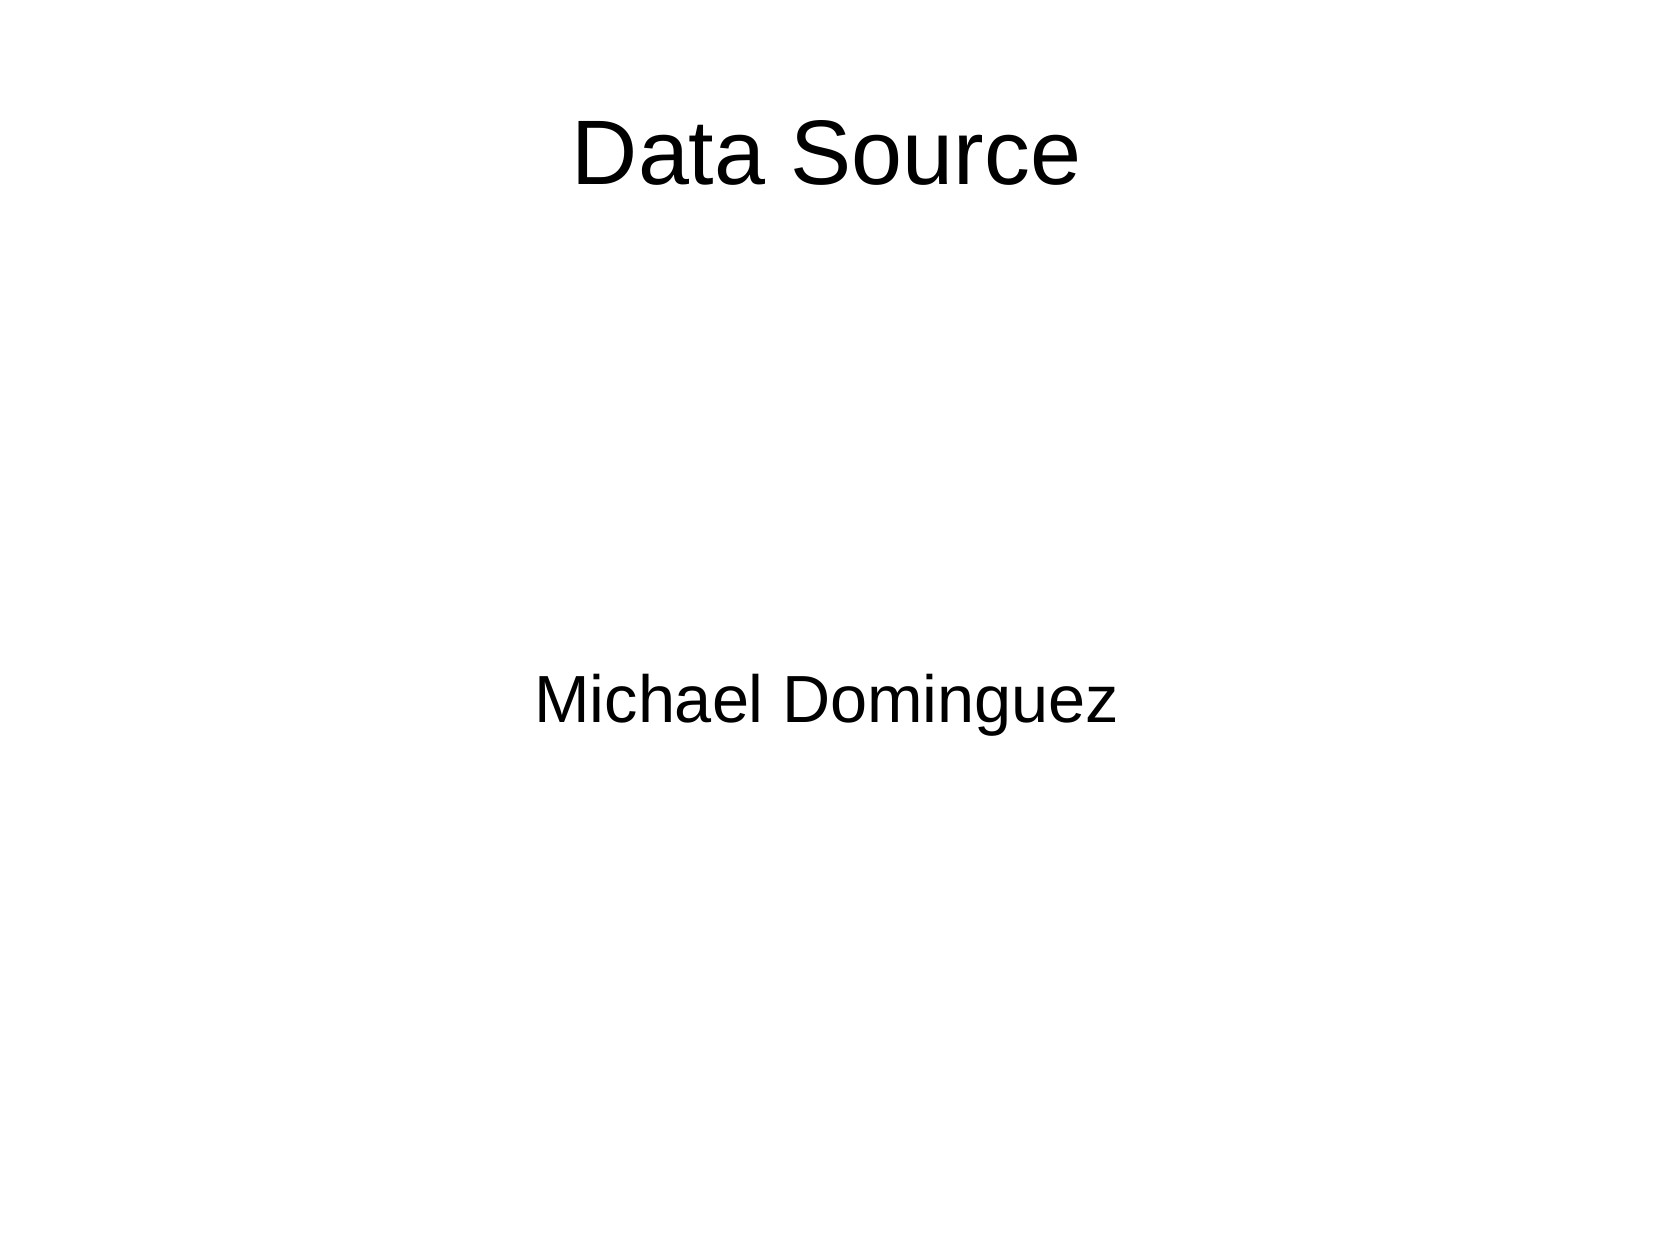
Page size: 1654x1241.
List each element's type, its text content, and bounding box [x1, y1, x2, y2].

title Data Source [82, 56, 1571, 250]
subtitle Michael Dominguez [82, 297, 1571, 1102]
